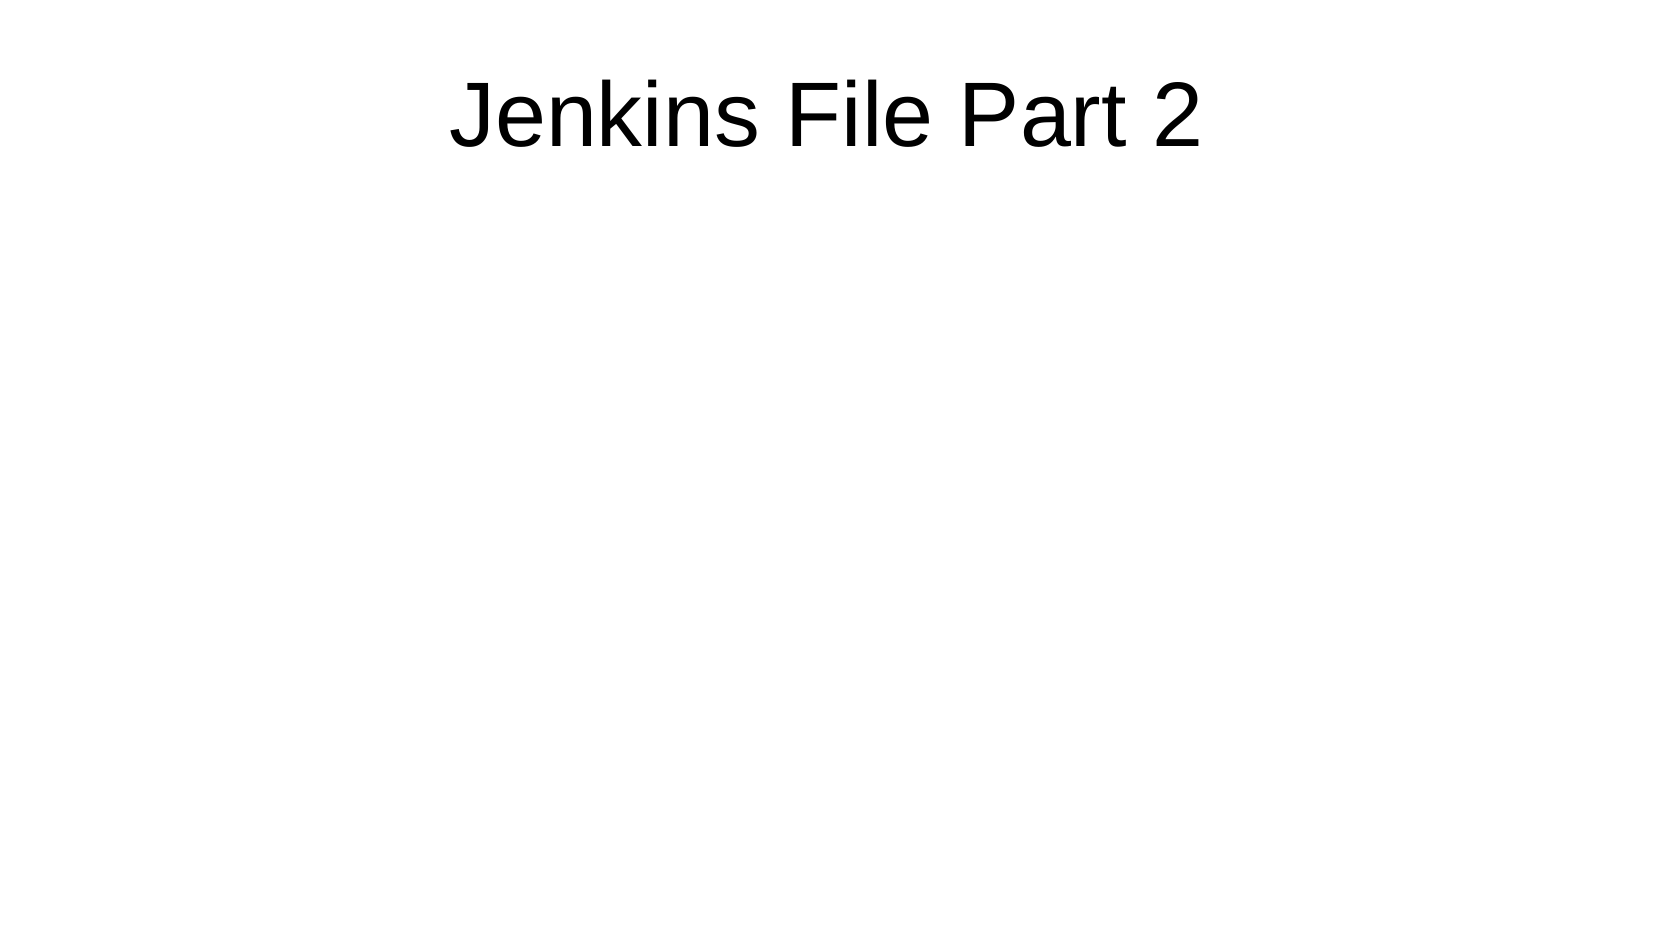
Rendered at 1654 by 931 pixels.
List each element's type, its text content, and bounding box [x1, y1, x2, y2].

title Jenkins File Part 2 [82, 37, 1571, 193]
